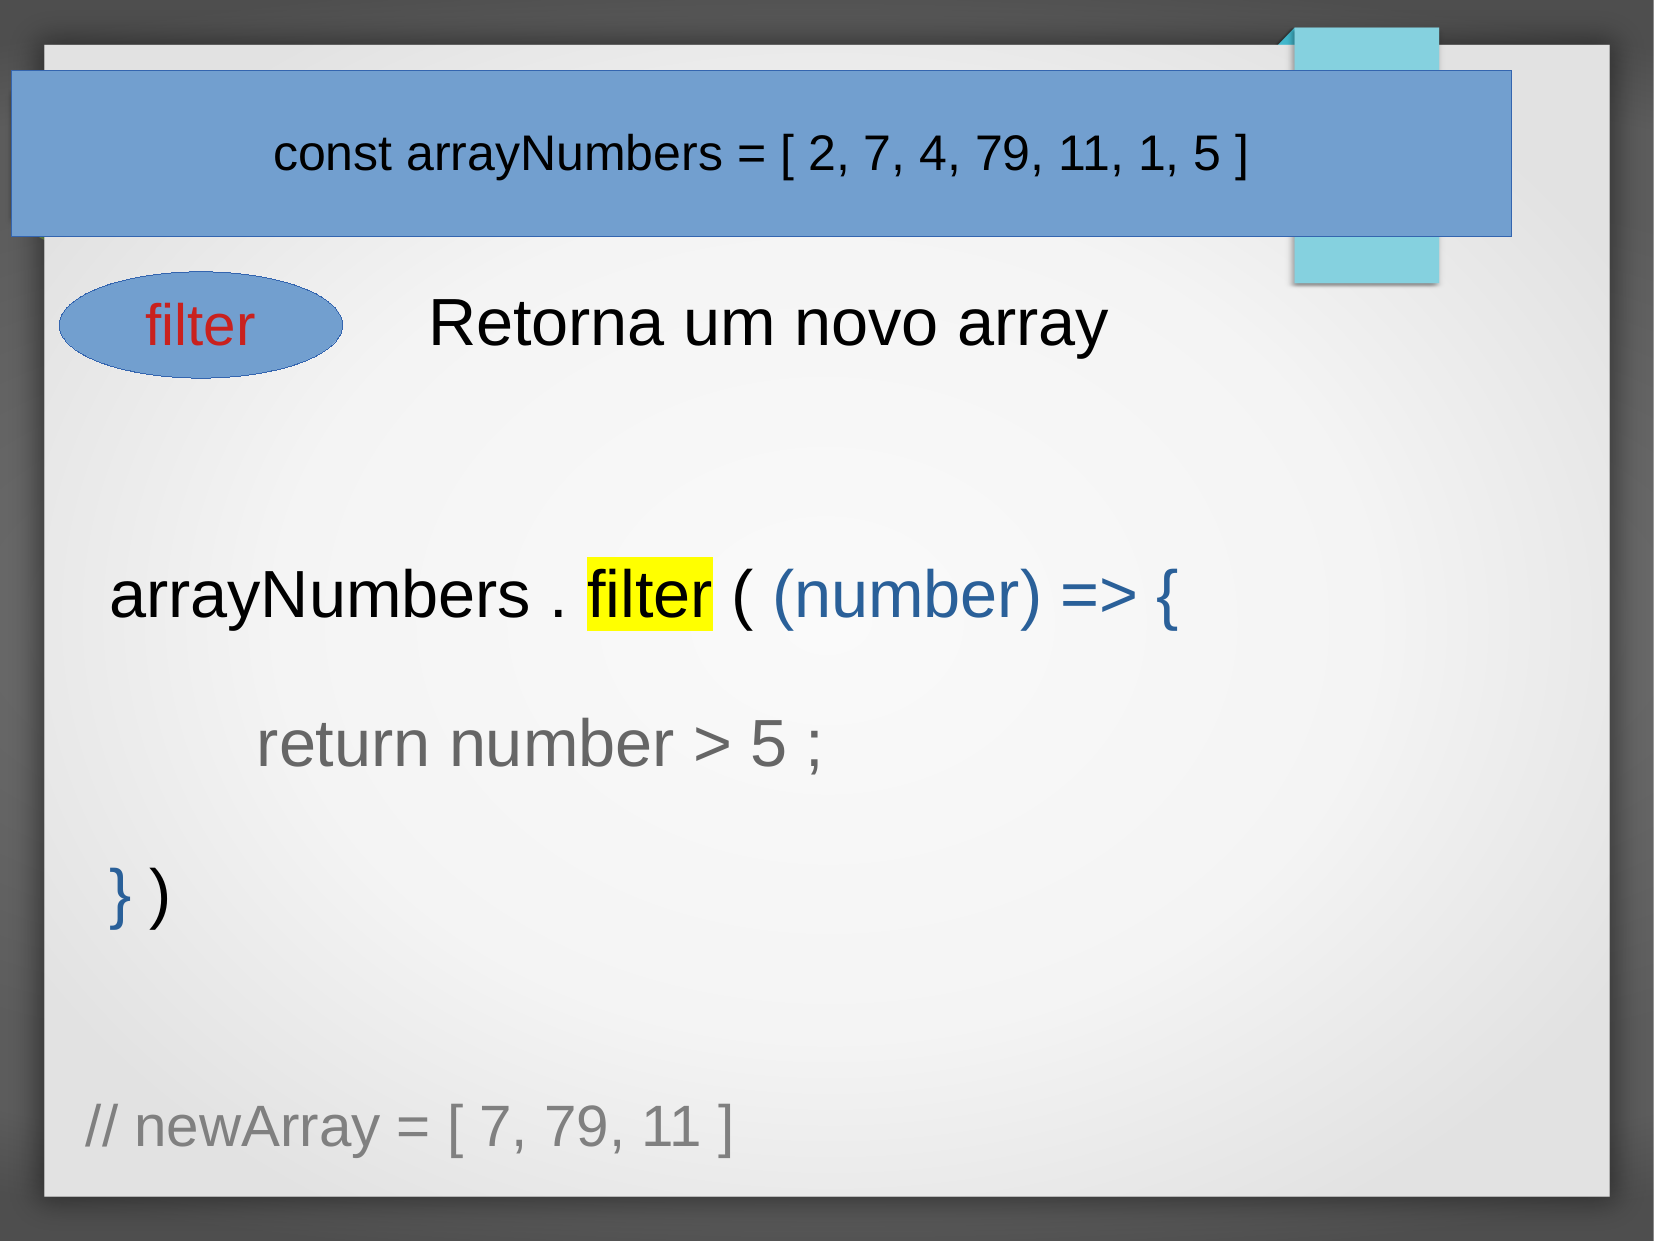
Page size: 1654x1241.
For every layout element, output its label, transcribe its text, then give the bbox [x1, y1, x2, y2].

text_box arrayNumbers . filter ( (number) => { return number > 5 ; } ) [94, 549, 1312, 938]
text_box // newArray = [ 7, 79, 11 ] [70, 1086, 751, 1167]
text_box filter [59, 271, 343, 379]
text_box const arrayNumbers = [ 2, 7, 4, 79, 11, 1, 5 ] [11, 70, 1512, 237]
picture [0, 0, 1654, 1241]
text_box Retorna um novo array [413, 277, 1193, 378]
